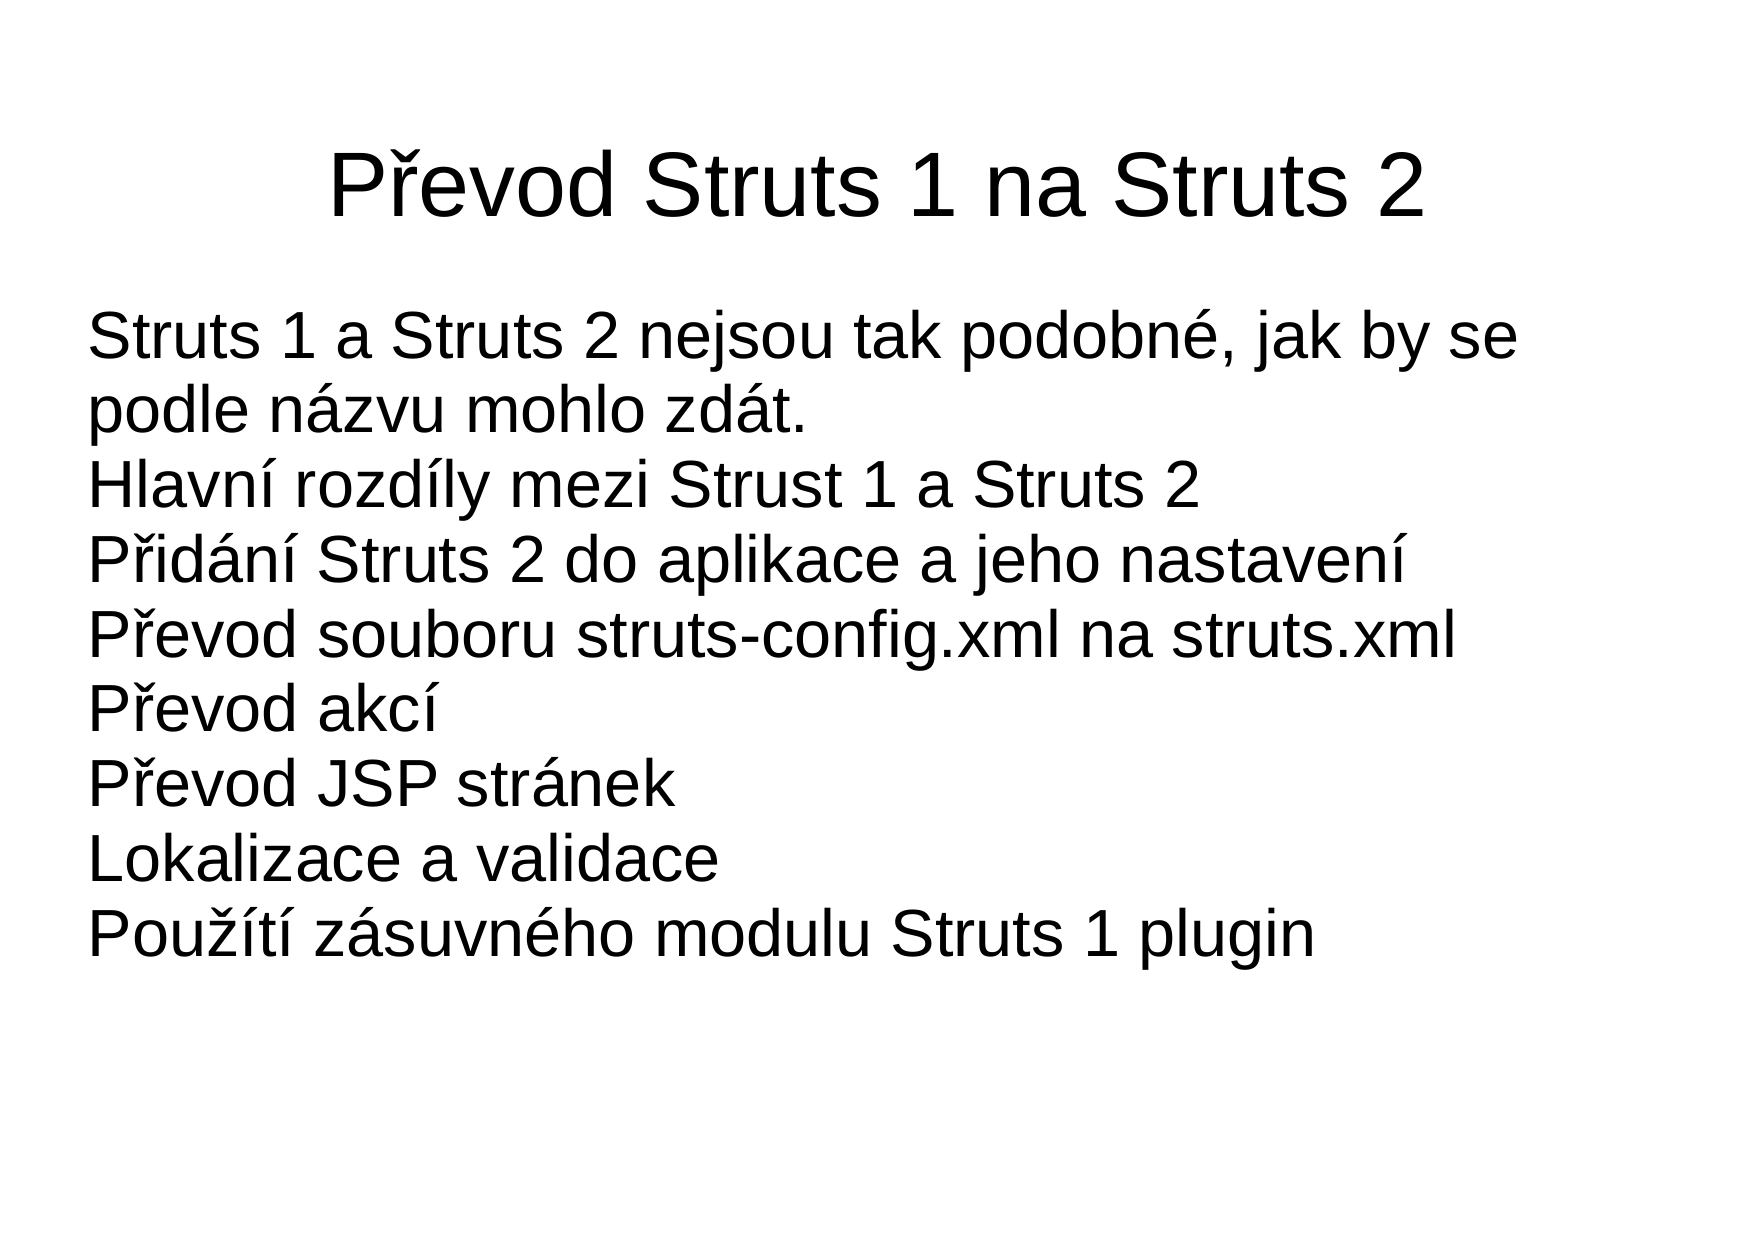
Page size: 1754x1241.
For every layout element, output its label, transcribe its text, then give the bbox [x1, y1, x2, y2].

title Převod Struts 1 na Struts 2 [88, 88, 1668, 281]
subtitle Struts 1 a Struts 2 nejsou tak podobné, jak by se podle názvu mohlo zdát. Hlavní rozdíly mezi Strust 1 a Struts 2 Přidání Struts 2 do aplikace a jeho nastavení Převod souboru struts-config.xml na struts.xml Převod akcí Převod JSP stránek Lokalizace a validace Použítí zásuvného modulu Struts 1 plugin [87, 297, 1667, 1102]
